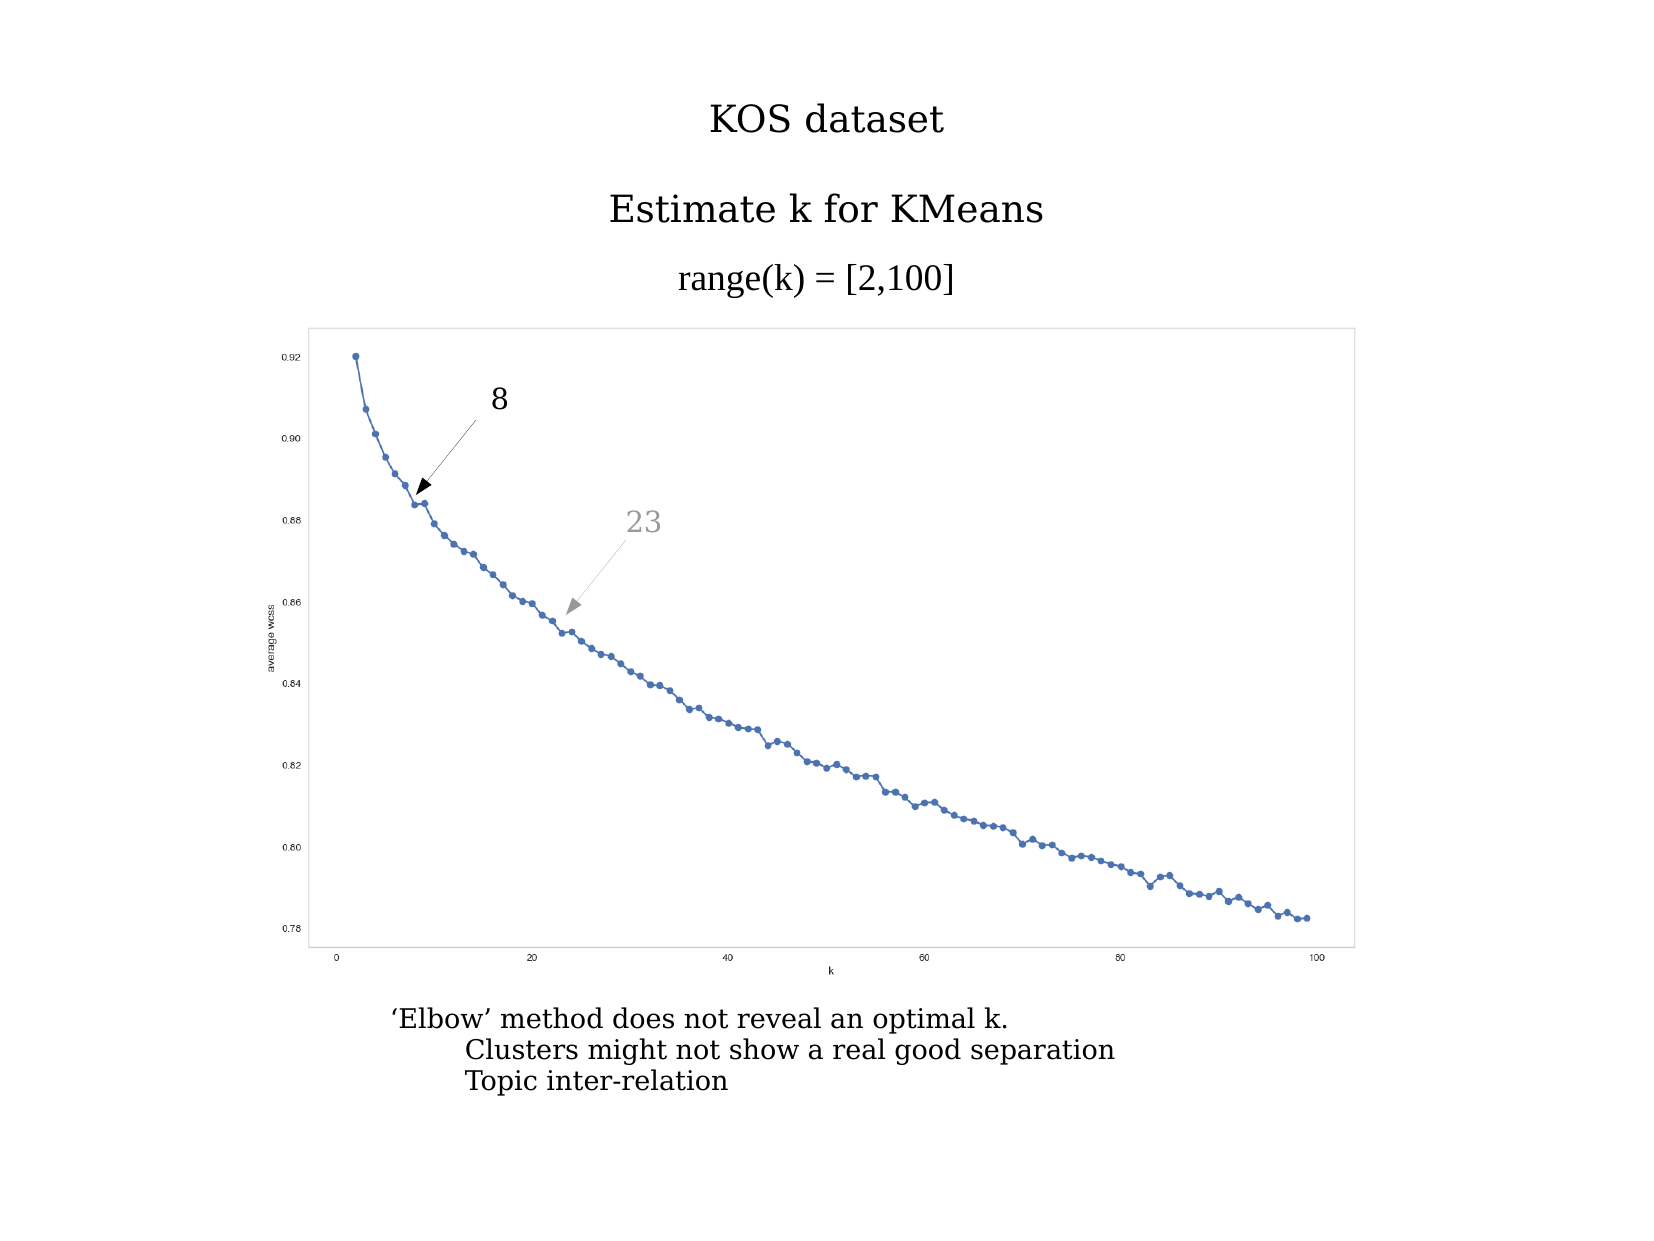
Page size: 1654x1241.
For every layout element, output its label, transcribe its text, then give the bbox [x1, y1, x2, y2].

picture [241, 306, 1412, 1005]
text_box KOS dataset [694, 90, 960, 149]
text_box Estimate k for KMeans [593, 180, 1060, 239]
text_box 23 [610, 498, 678, 556]
text_box ‘Elbow’ method does not reveal an optimal k. Clusters might not show a real good separation Topic inter-relation [375, 996, 1139, 1105]
text_box 8 [475, 375, 527, 432]
text_box range(k) = [2,100] [663, 249, 979, 306]
